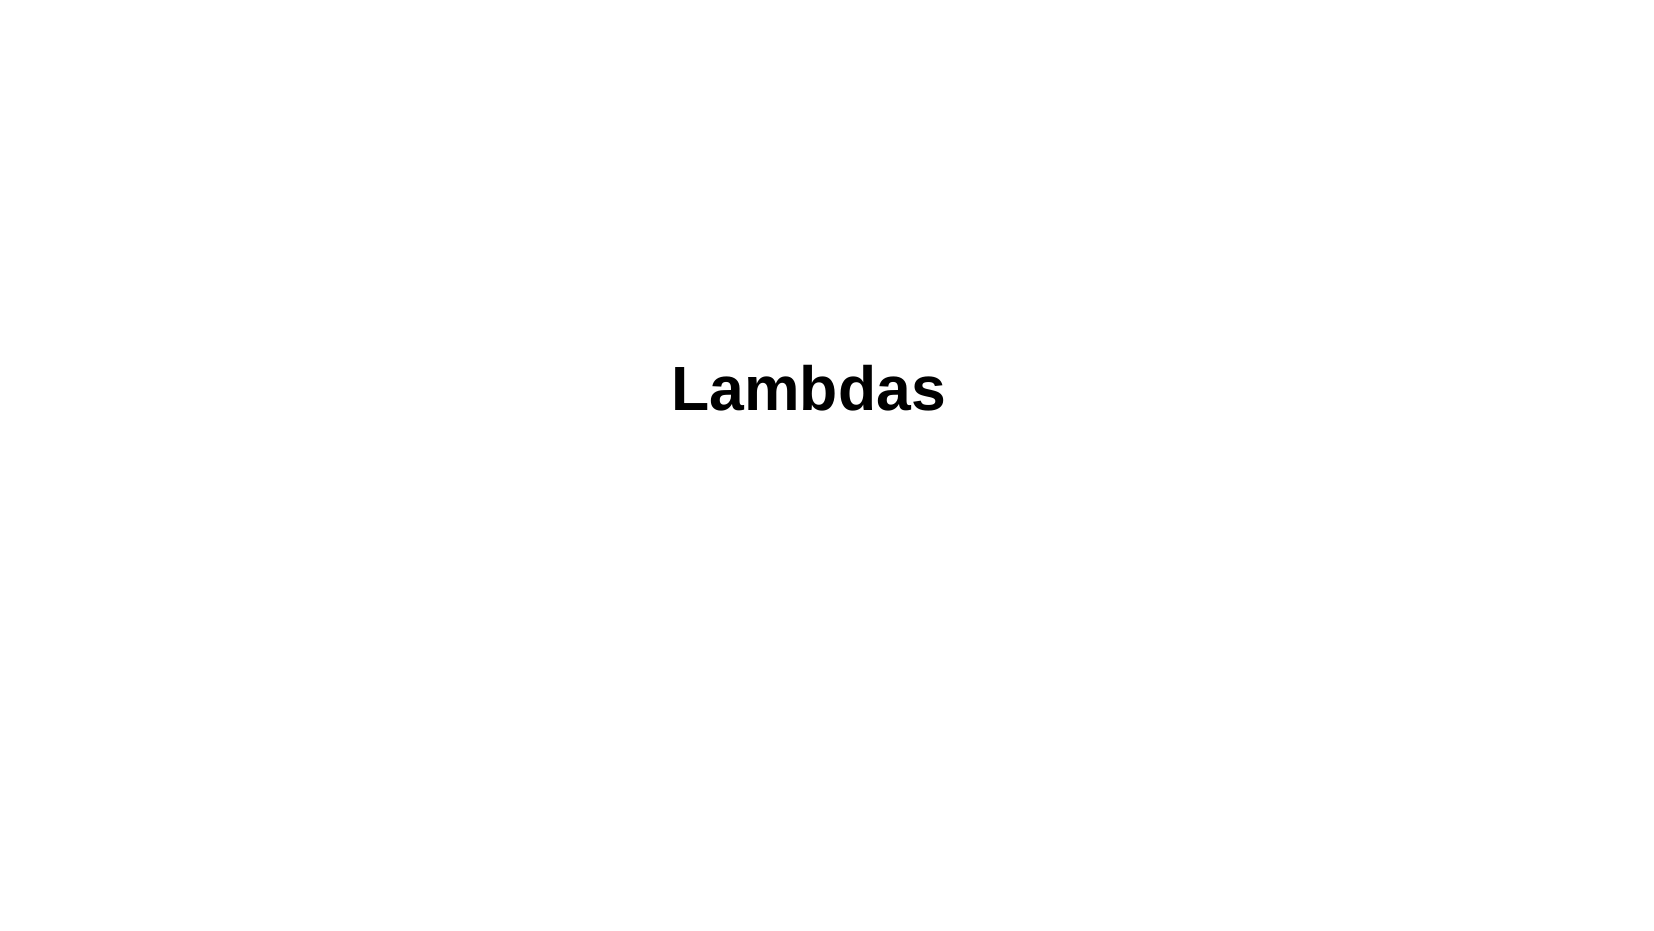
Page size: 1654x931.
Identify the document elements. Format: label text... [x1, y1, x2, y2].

title Lambdas [65, 330, 1553, 440]
